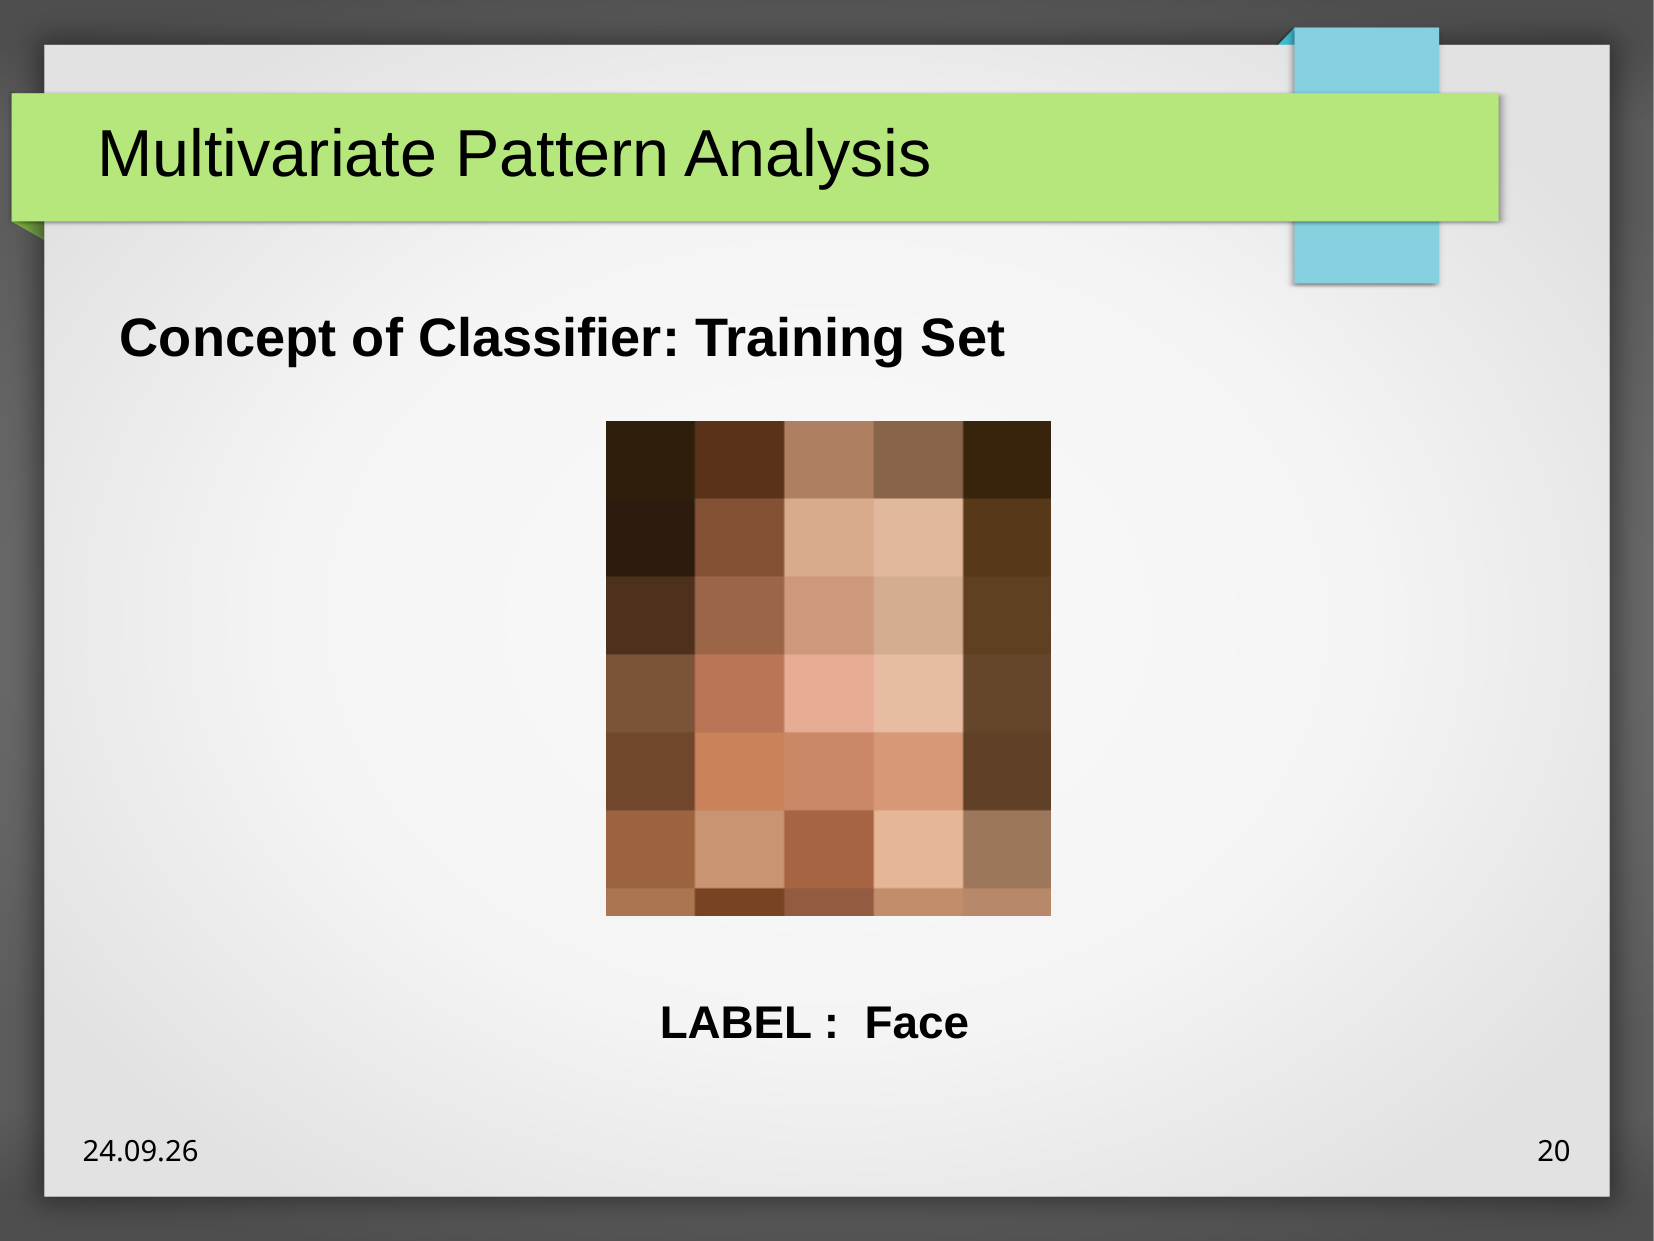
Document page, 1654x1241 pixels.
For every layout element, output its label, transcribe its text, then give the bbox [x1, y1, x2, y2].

picture [0, 0, 1654, 1241]
text_box Concept of Classifier: Training Set [105, 300, 1051, 376]
text_box LABEL : Face [645, 990, 1036, 1057]
text_box Multivariate Pattern Analysis [82, 94, 1264, 213]
